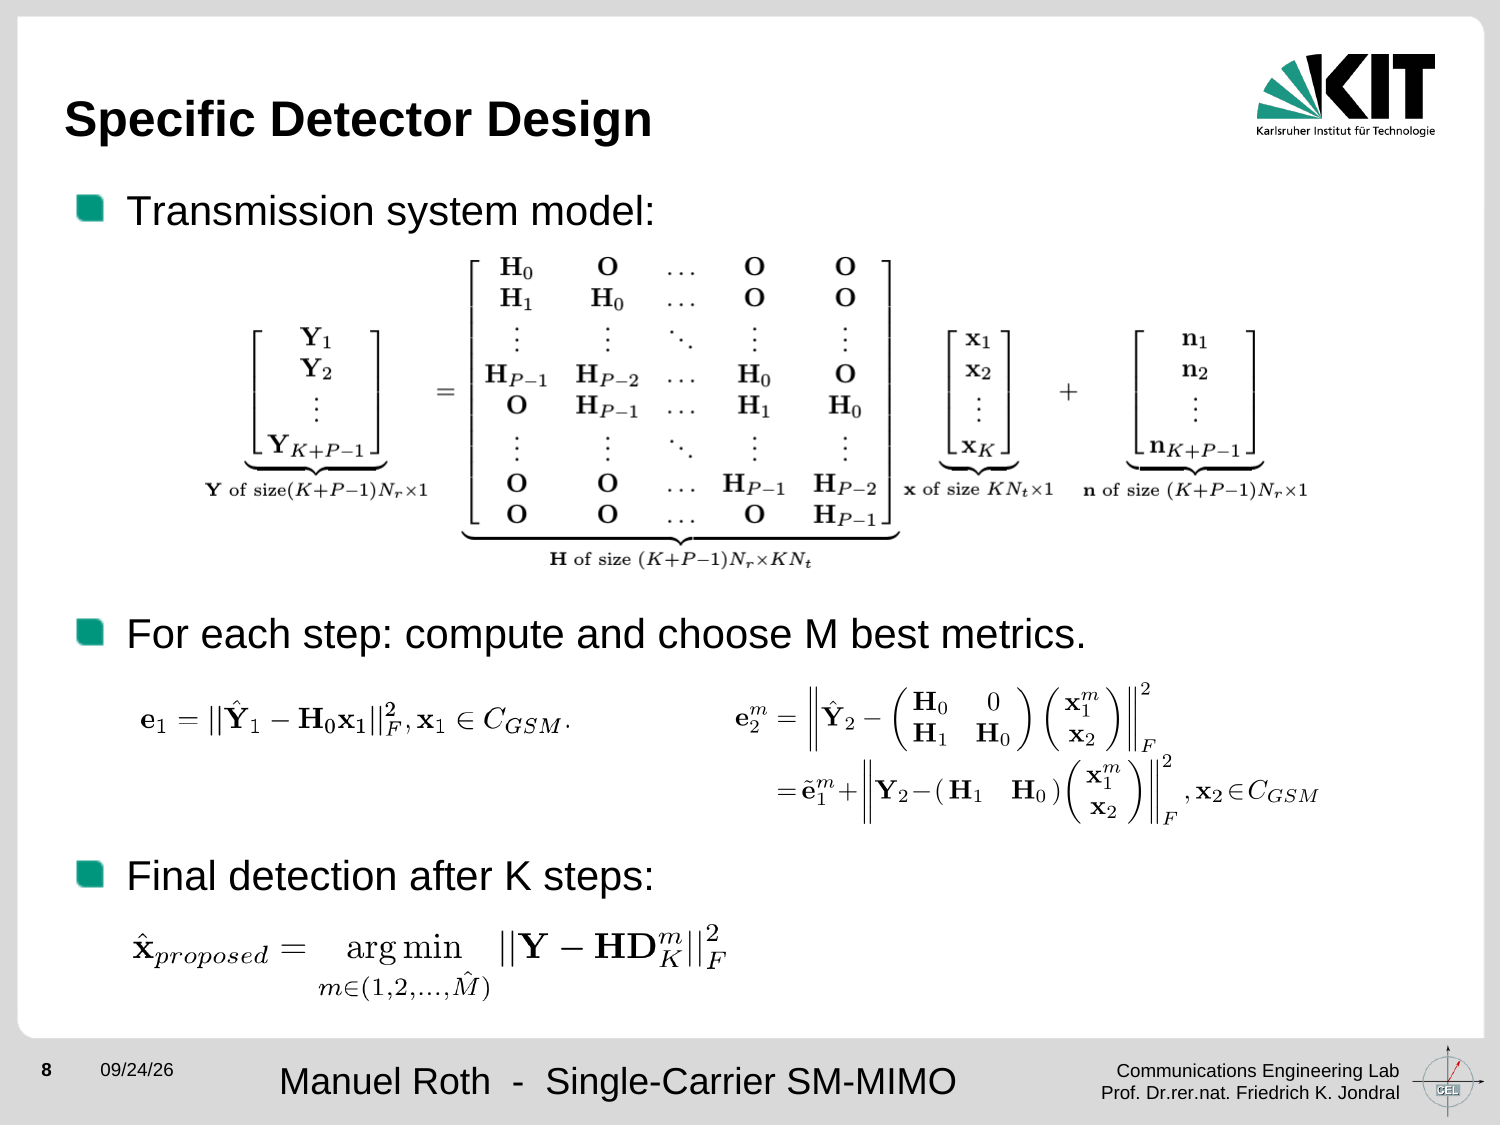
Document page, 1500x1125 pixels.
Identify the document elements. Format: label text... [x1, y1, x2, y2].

picture [0, 0, 1500, 1125]
text_box Transmission system model: For each step: compute and choose M best metrics. Final detection after K steps: [75, 183, 1426, 979]
title Specific Detector Design [64, 54, 1198, 147]
